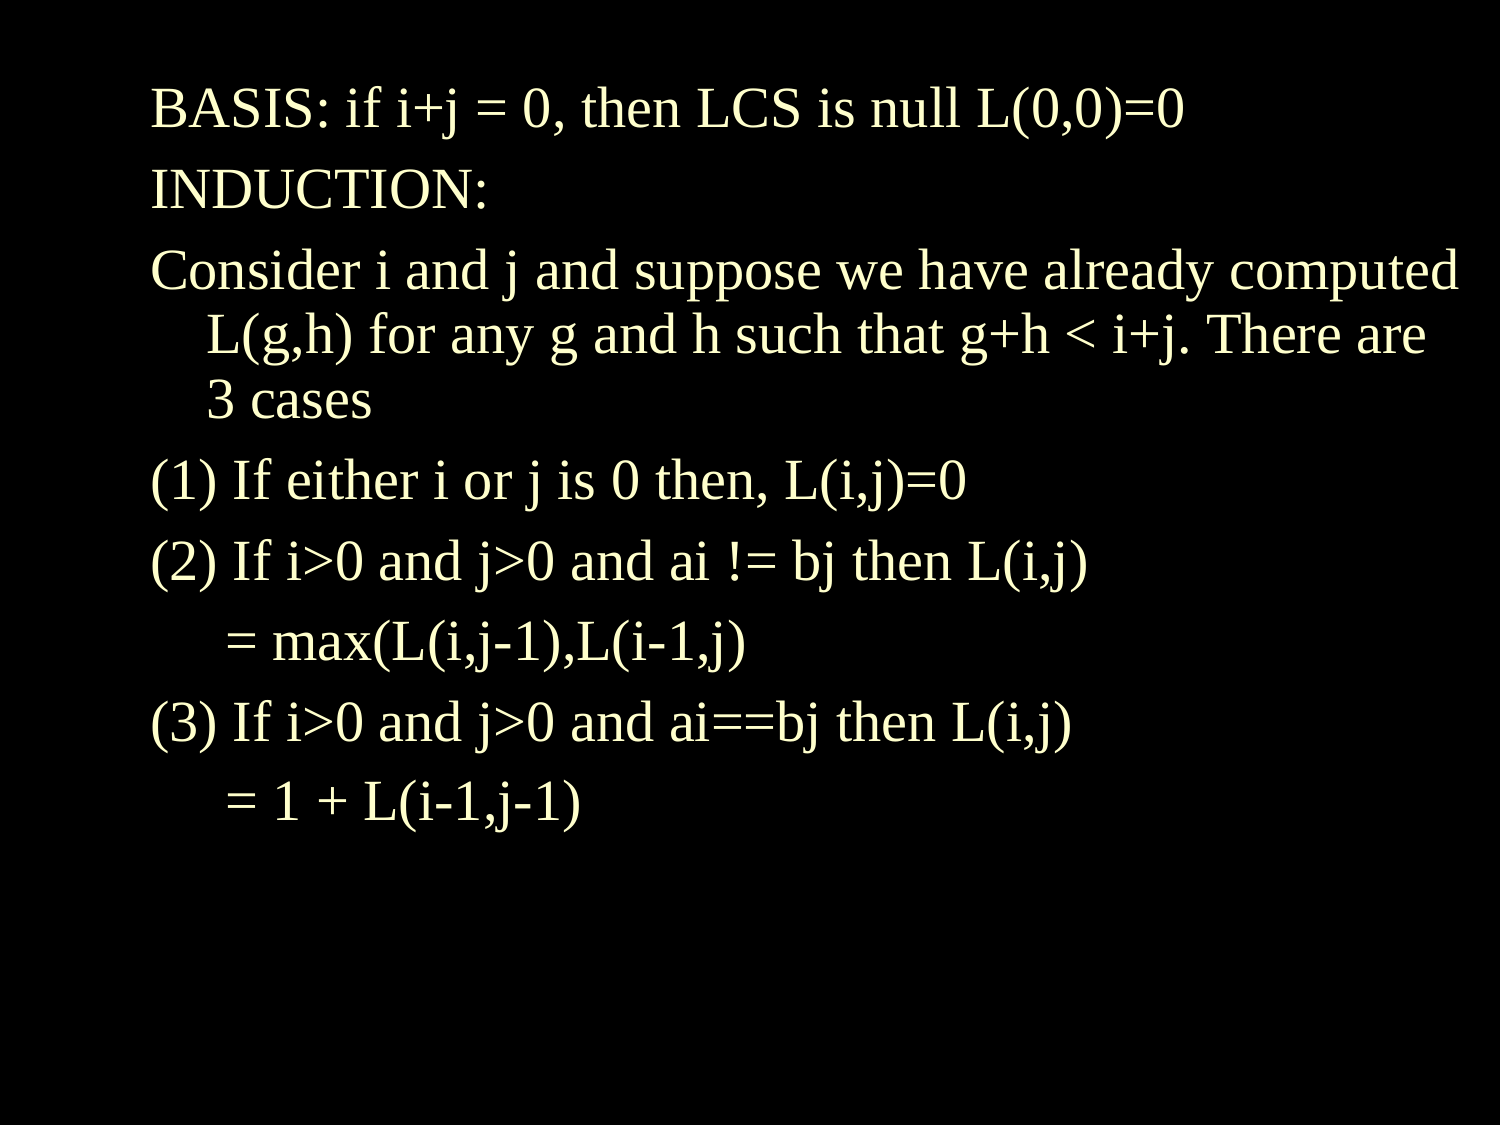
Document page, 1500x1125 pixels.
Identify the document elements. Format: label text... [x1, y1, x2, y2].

list BASIS: if i+j = 0, then LCS is null L(0,0)=0 INDUCTION: Consider i and j and suppose we have already computed L(g,h) for any g and h such that g+h < i+j. There are 3 cases (1) If either i or j is 0 then, L(i,j)=0 (2) If i>0 and j>0 and ai != bj then L(i,j) = max(L(i,j-1),L(i-1,j) (3) If i>0 and j>0 and ai==bj then L(i,j) = 1 + L(i-1,j-1) [150, 75, 1463, 1011]
